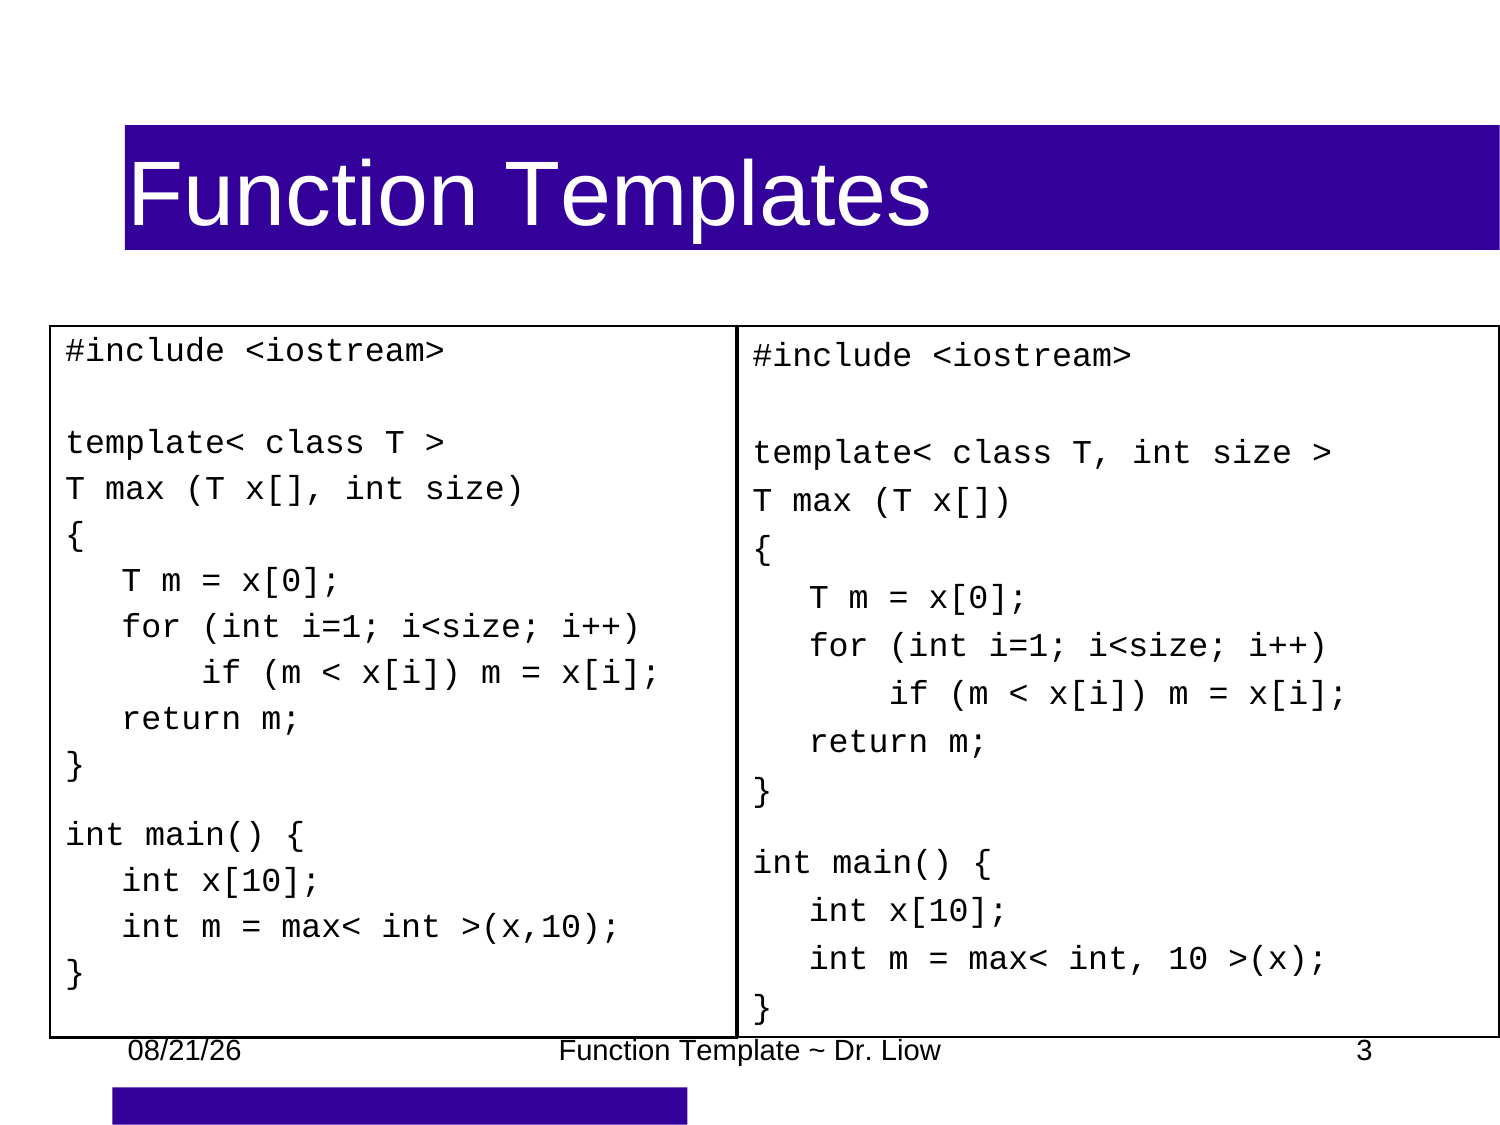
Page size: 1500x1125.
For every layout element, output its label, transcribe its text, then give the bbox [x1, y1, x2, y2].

list #include <iostream> template< class T > T max (T x[], int size) { T m = x[0]; for (int i=1; i<size; i++) if (m < x[i]) m = x[i]; return m; } int main() { int x[10]; int m = max< int >(x,10); } [50, 325, 737, 1038]
title Function Templates [112, 99, 1388, 288]
text_box #include <iostream> template< class T, int size > T max (T x[]) { T m = x[0]; for (int i=1; i<size; i++) if (m < x[i]) m = x[i]; return m; } int main() { int x[10]; int m = max< int, 10 >(x); } [737, 325, 1499, 1038]
